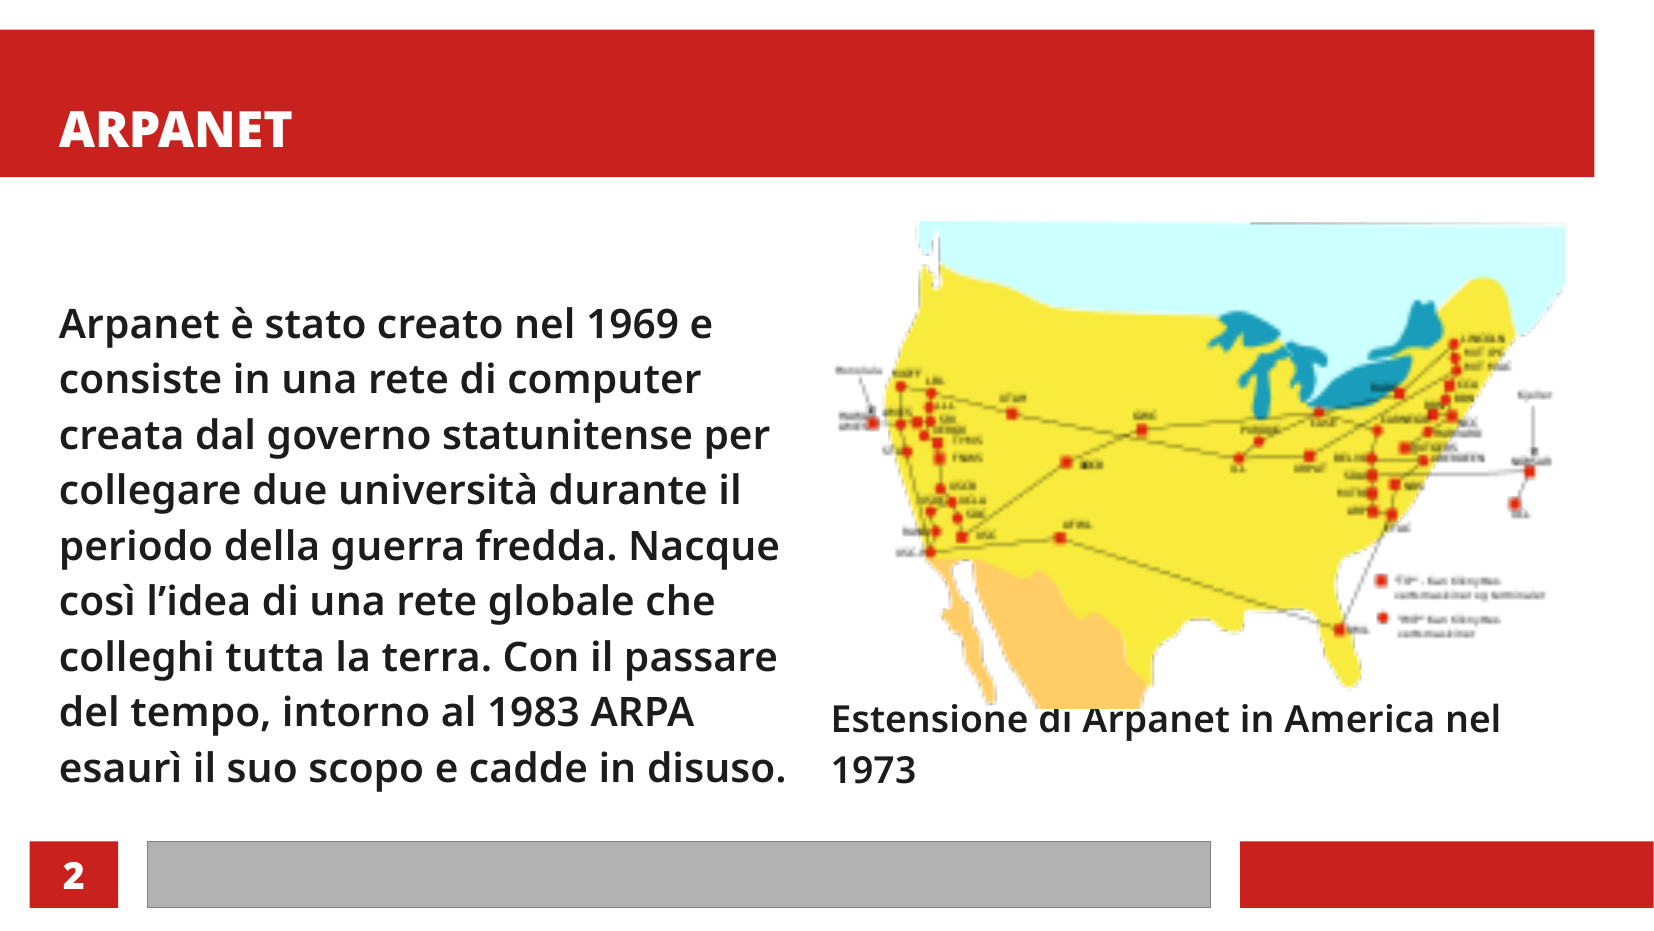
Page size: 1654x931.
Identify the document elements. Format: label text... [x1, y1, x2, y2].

list Estensione di Arpanet in America nel 1973 [830, 709, 1566, 798]
list Arpanet è stato creato nel 1969 e consiste in una rete di computer creata dal governo statunitense per collegare due università durante il periodo della guerra fredda. Nacque così l’idea di una rete globale che colleghi tutta la terra. Con il passare del tempo, intorno al 1983 ARPA esaurì il suo scopo e cadde in disuso. [59, 221, 794, 798]
title ARPANET [59, 44, 1595, 163]
picture [830, 221, 1566, 709]
